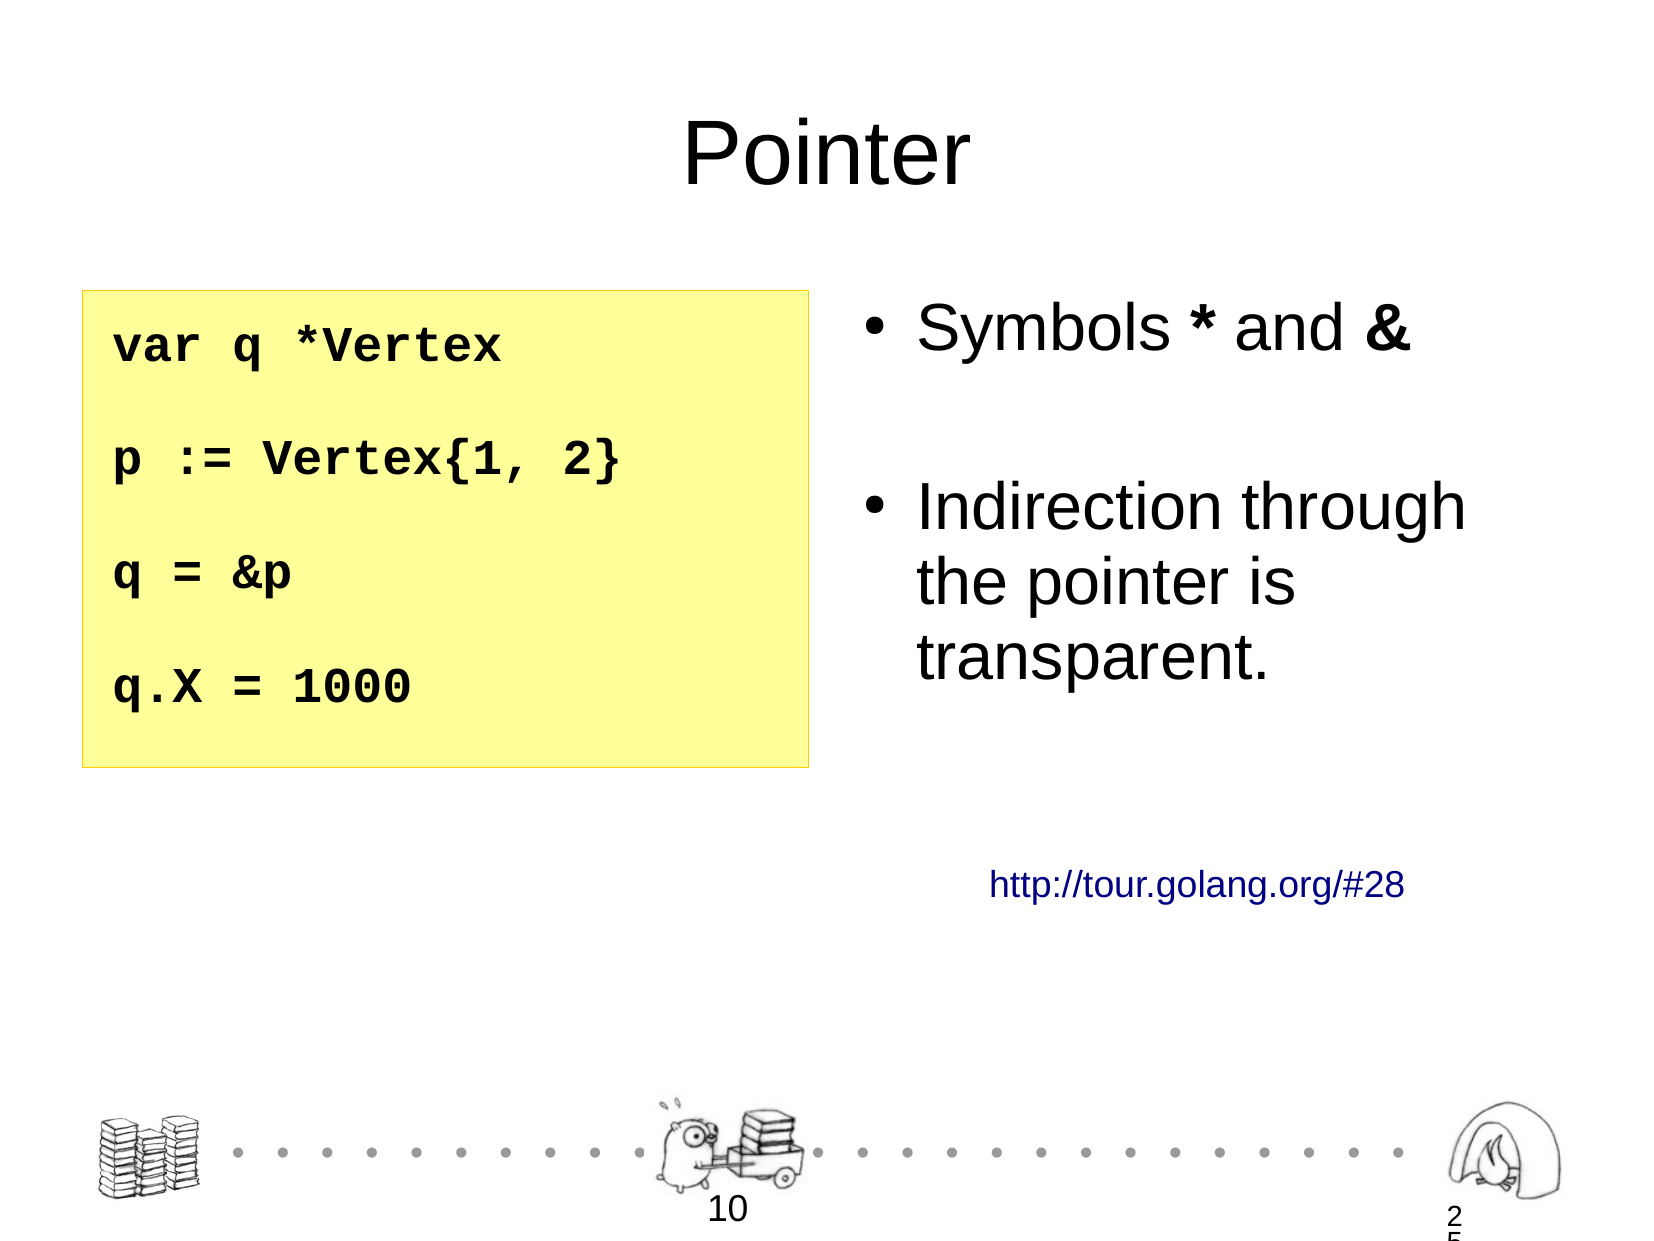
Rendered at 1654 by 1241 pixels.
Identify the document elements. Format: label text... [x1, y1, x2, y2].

picture [644, 1091, 812, 1200]
title Pointer [82, 49, 1571, 257]
picture [1441, 1109, 1565, 1211]
list var q *Vertex p := Vertex{1, 2} q = &p q.X = 1000 [82, 290, 809, 768]
picture [88, 1092, 207, 1211]
text_box http://tour.golang.org/#28 [974, 856, 1421, 914]
list Symbols * and & Indirection through the pointer is transparent. [845, 290, 1572, 1109]
